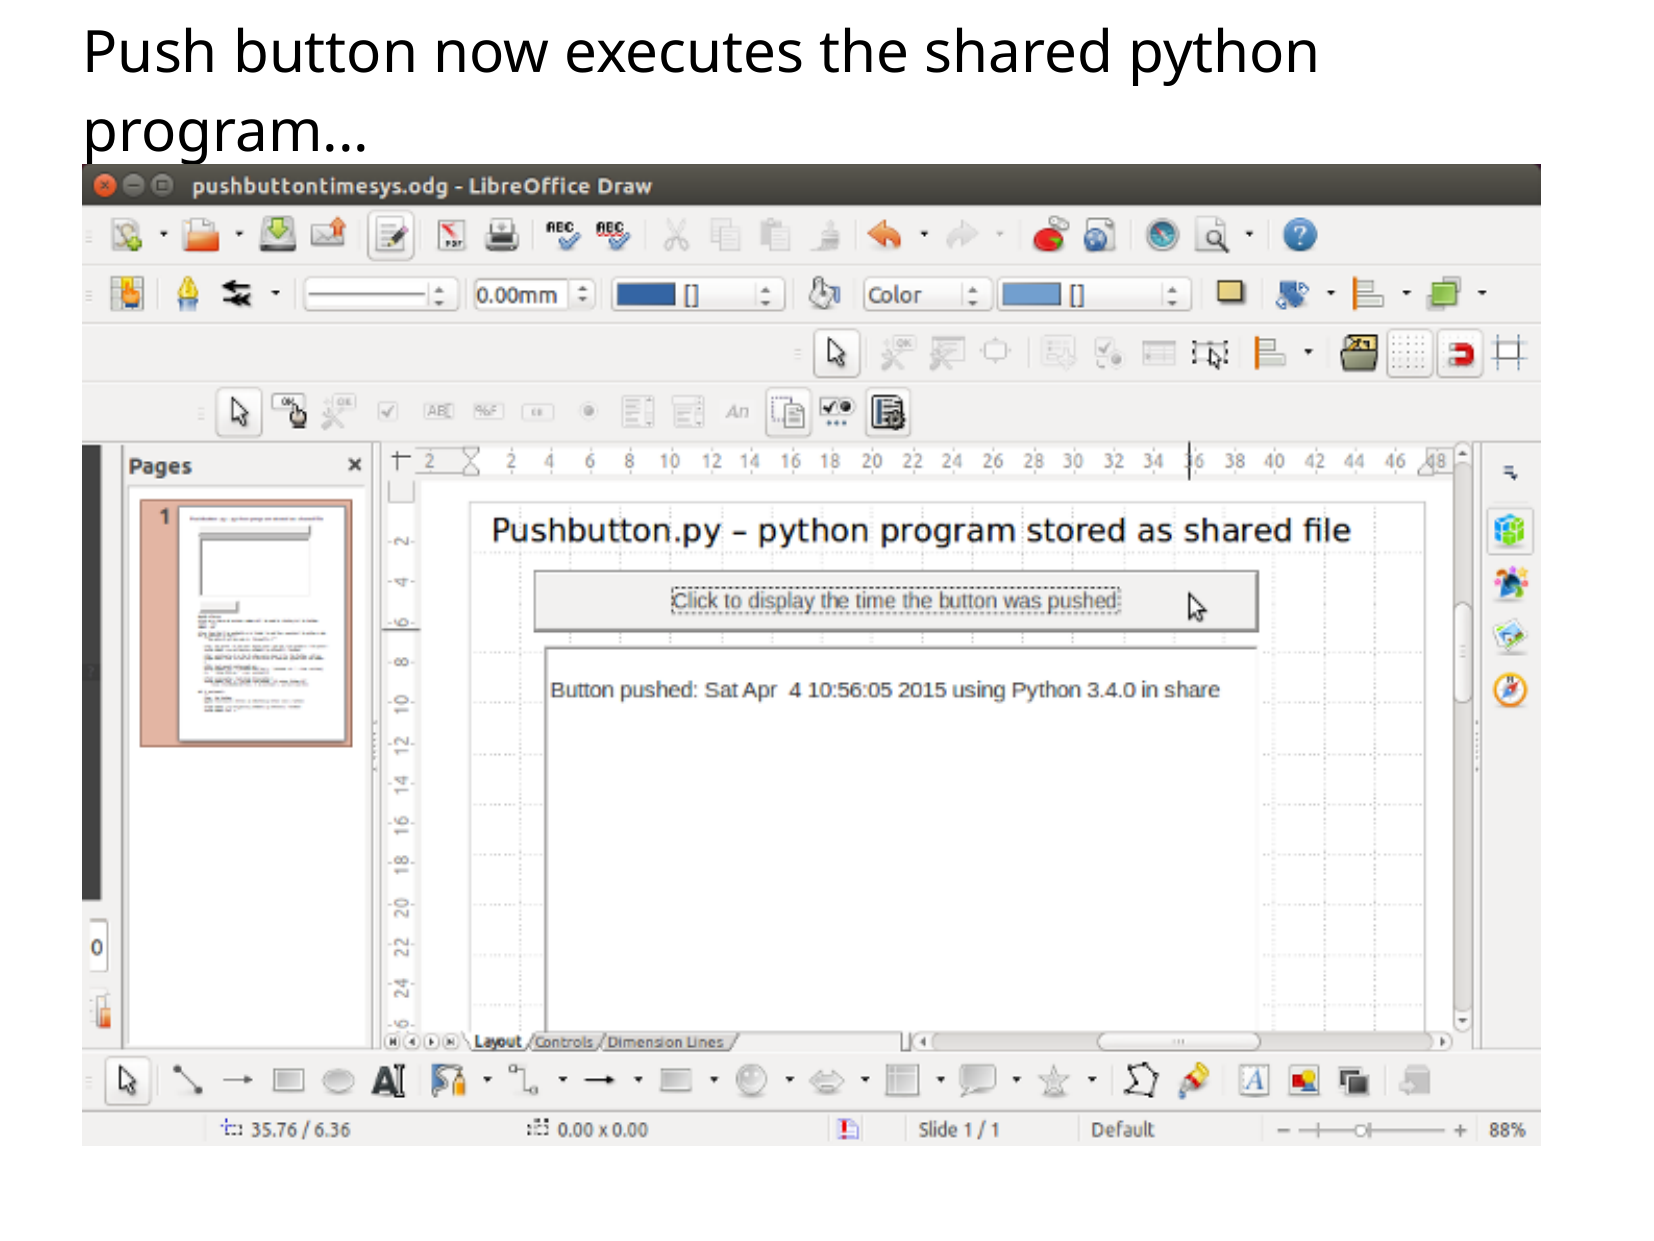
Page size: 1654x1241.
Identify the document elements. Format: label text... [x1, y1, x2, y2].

picture [82, 164, 1541, 1146]
title Push button now executes the shared python program... [82, 49, 1571, 130]
